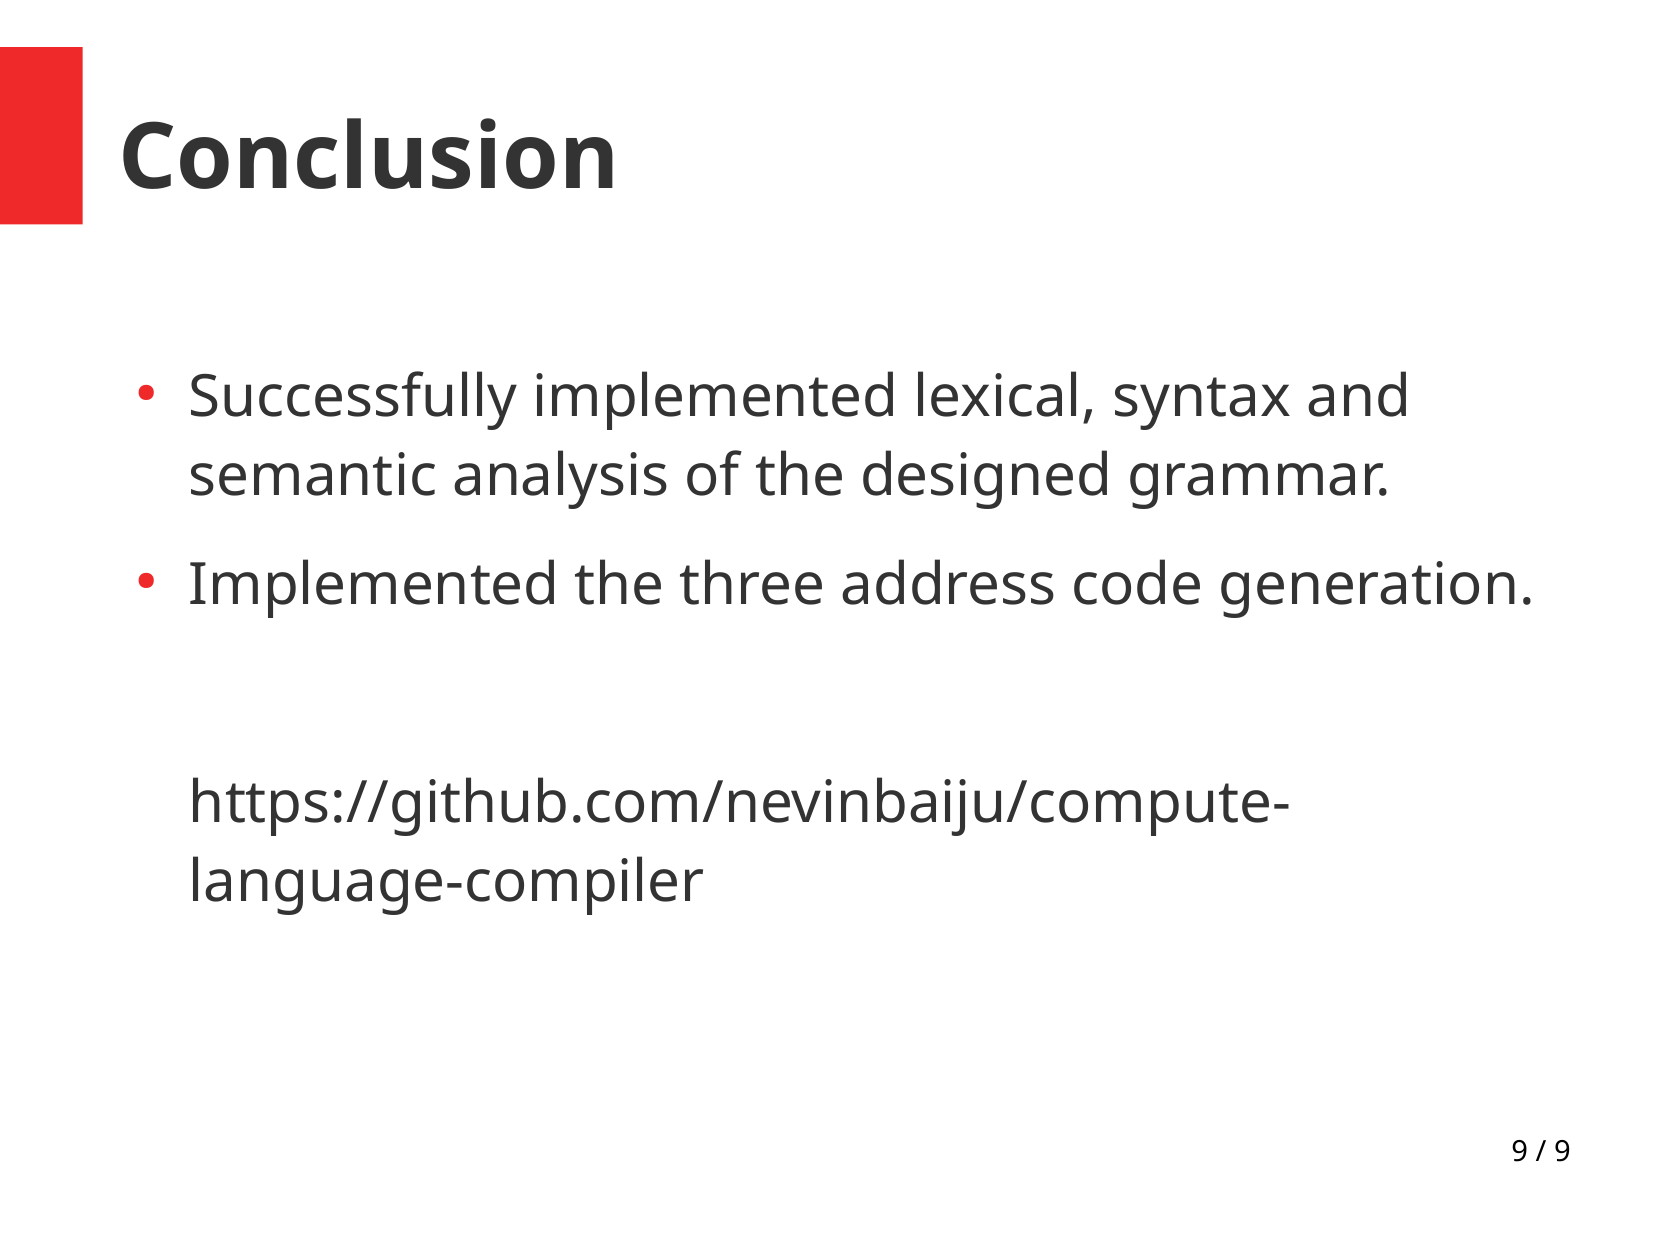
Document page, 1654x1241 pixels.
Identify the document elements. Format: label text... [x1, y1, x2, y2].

title Conclusion [118, 49, 1571, 257]
list Successfully implemented lexical, syntax and semantic analysis of the designed grammar. Implemented the three address code generation. https://github.com/nevinbaiju/compute-language-compiler [118, 354, 1536, 1074]
